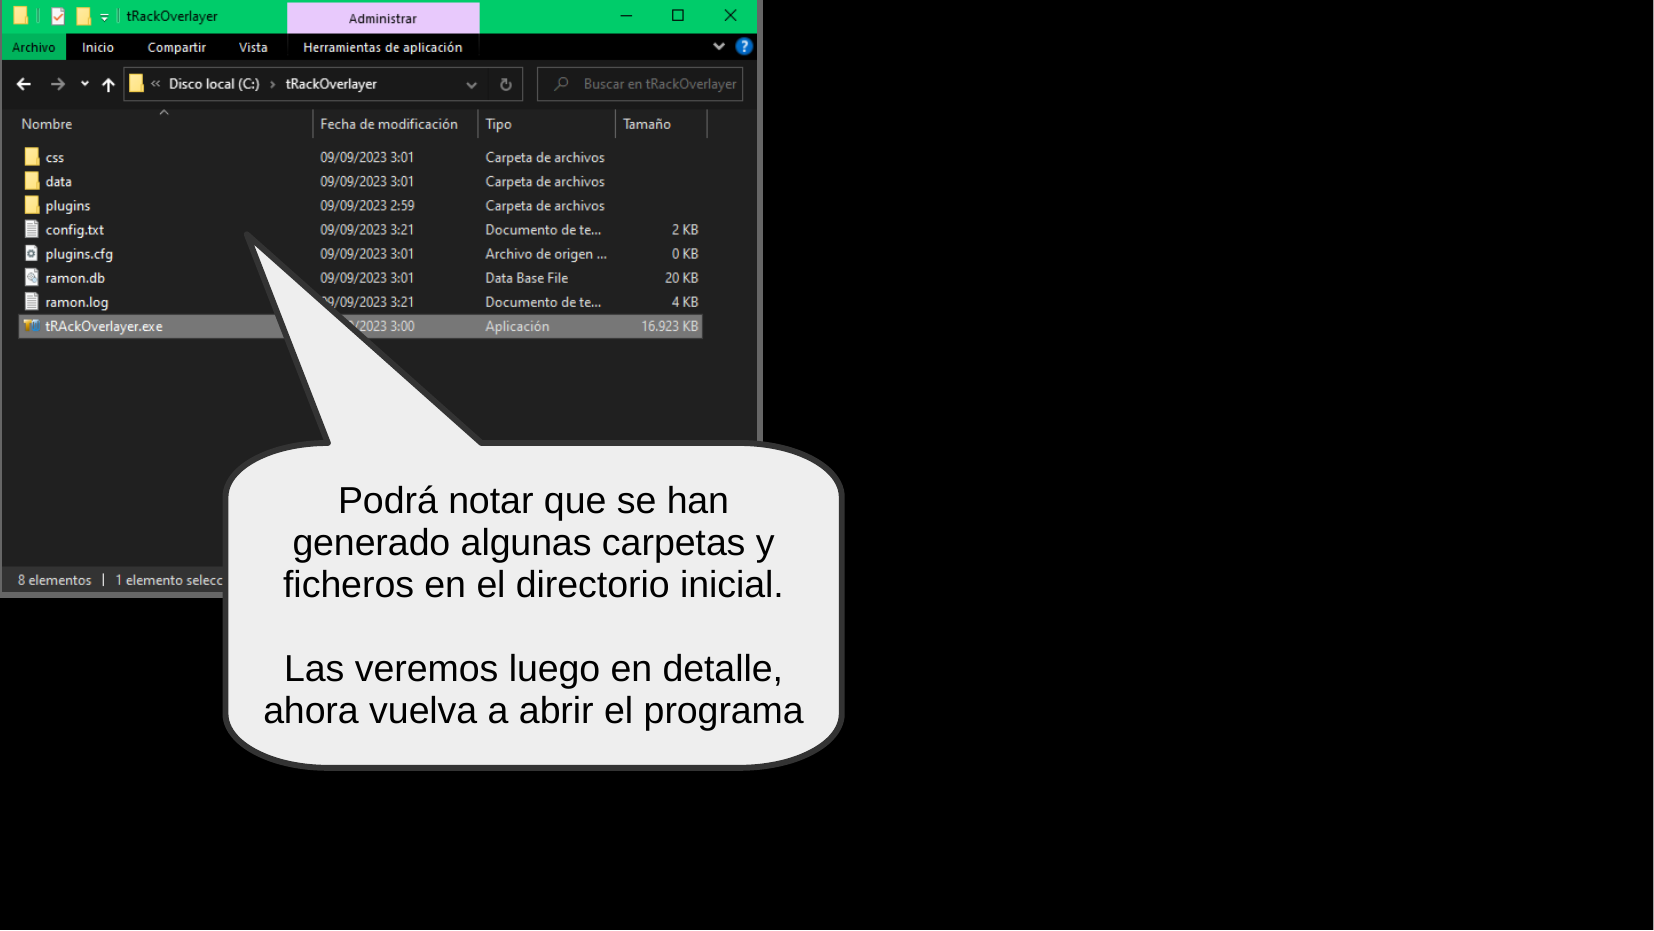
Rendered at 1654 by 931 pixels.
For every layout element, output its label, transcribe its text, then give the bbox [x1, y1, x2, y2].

text_box Podrá notar que se han generado algunas carpetas y ficheros en el directorio inicial. Las veremos luego en detalle, ahora vuelva a abrir el programa [225, 234, 842, 768]
picture [2, 0, 757, 593]
